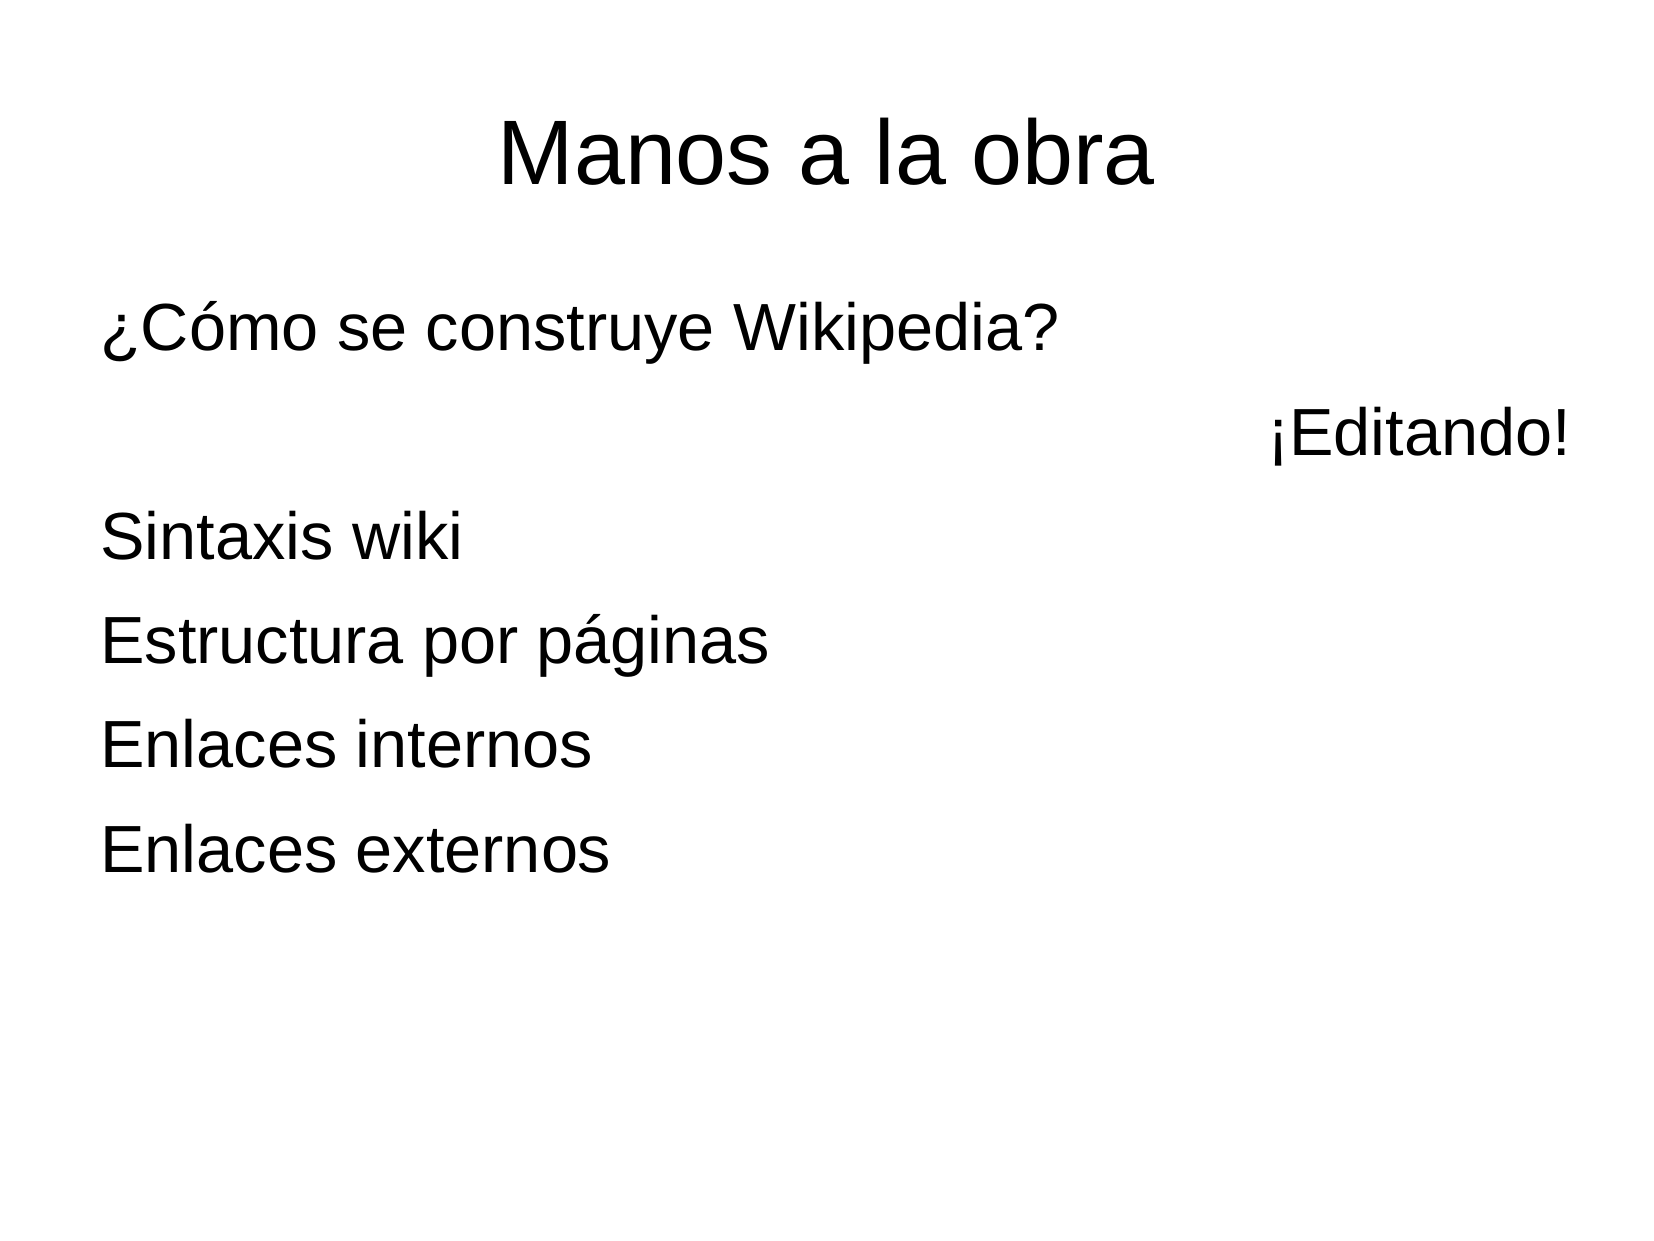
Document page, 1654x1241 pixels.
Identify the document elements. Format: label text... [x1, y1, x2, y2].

title Manos a la obra [82, 49, 1571, 257]
list ¿Cómo se construye Wikipedia? ¡Editando! Sintaxis wiki Estructura por páginas Enlaces internos Enlaces externos [82, 290, 1571, 1109]
